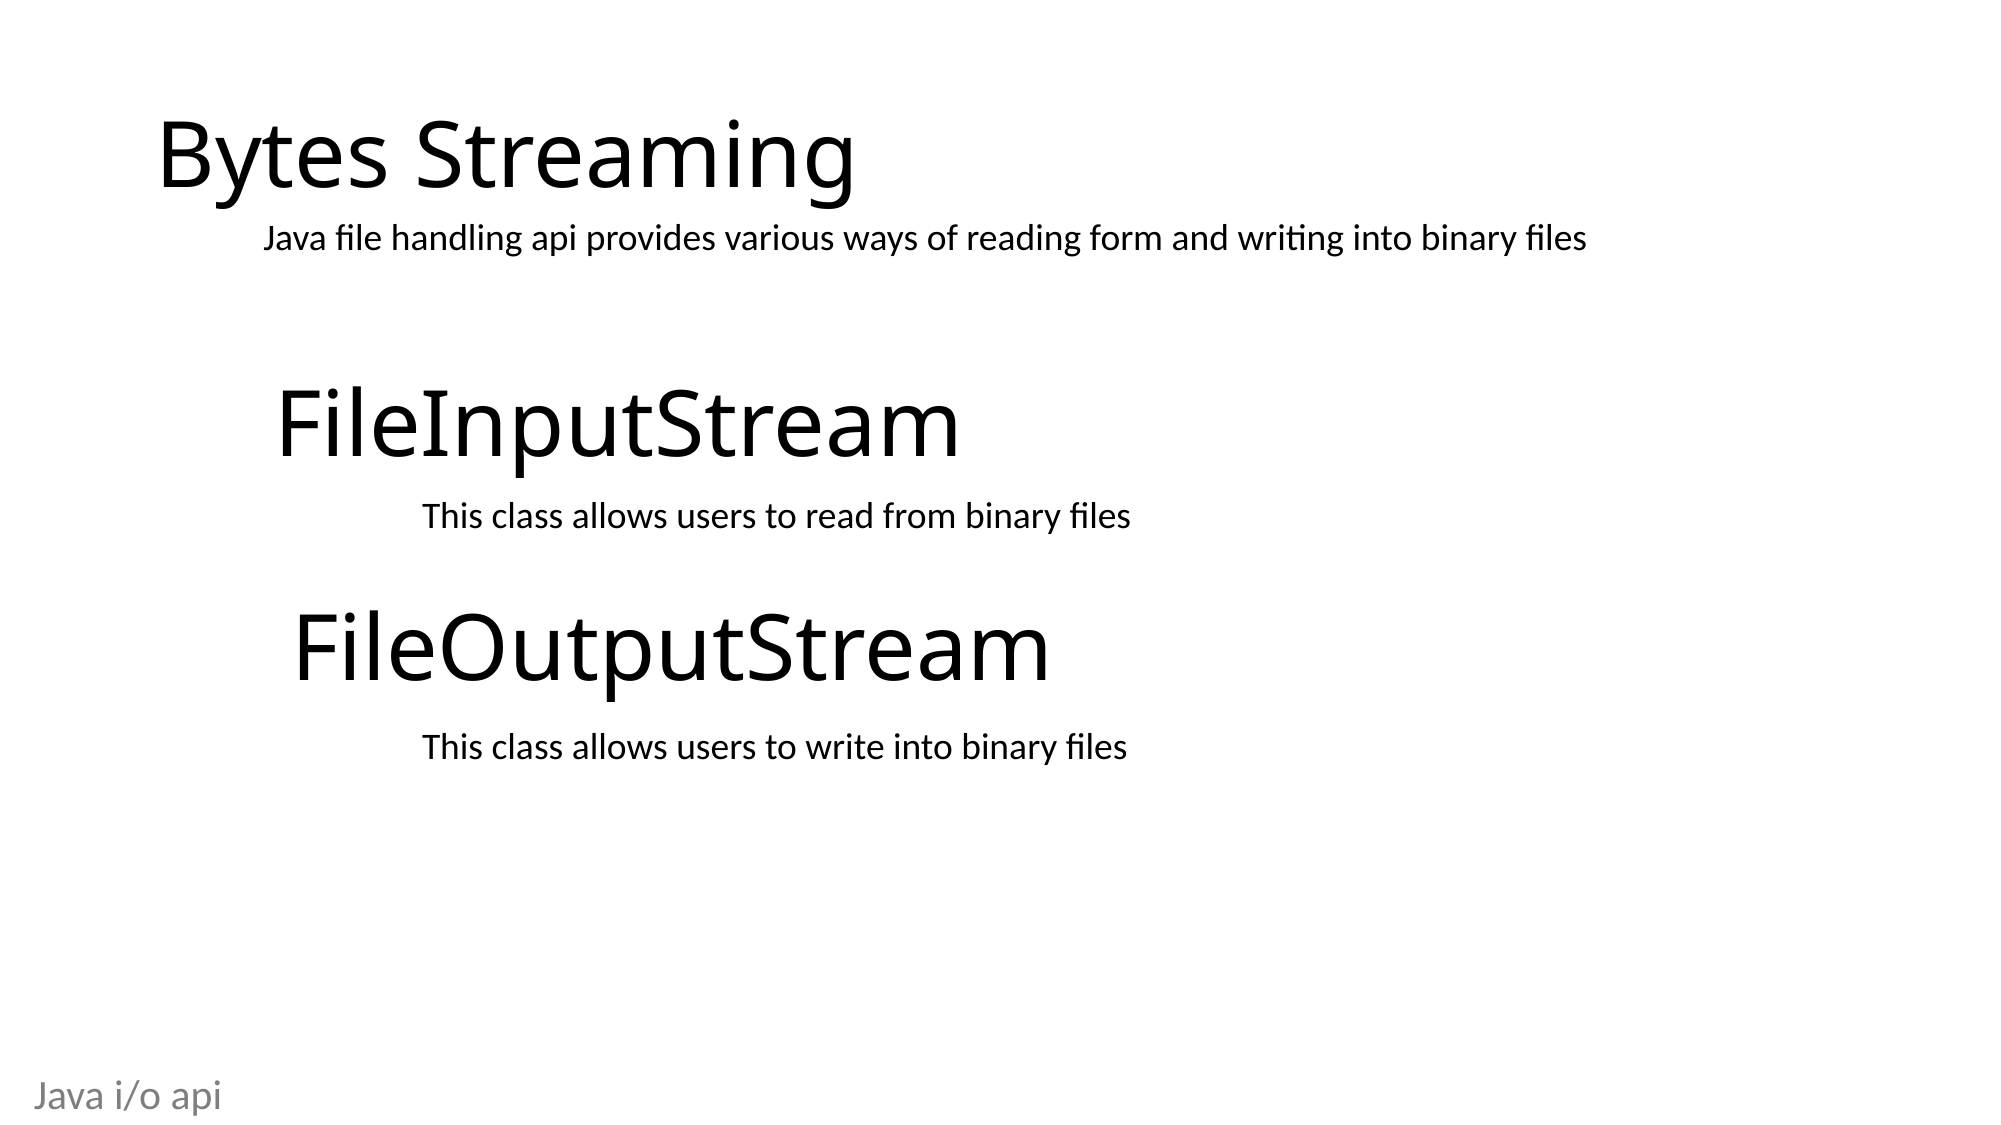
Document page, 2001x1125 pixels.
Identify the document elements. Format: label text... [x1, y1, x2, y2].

text_box This class allows users to write into binary files [407, 714, 1152, 775]
text_box FileOutputStream [248, 583, 1098, 709]
text_box Bytes Streaming [83, 90, 932, 215]
title FileInputStream [194, 359, 1044, 484]
subtitle Java i/o api [0, 1066, 306, 1125]
text_box Java file handling api provides various ways of reading form and writing into binary files [248, 205, 1629, 267]
text_box This class allows users to read from binary files [407, 483, 1182, 545]
